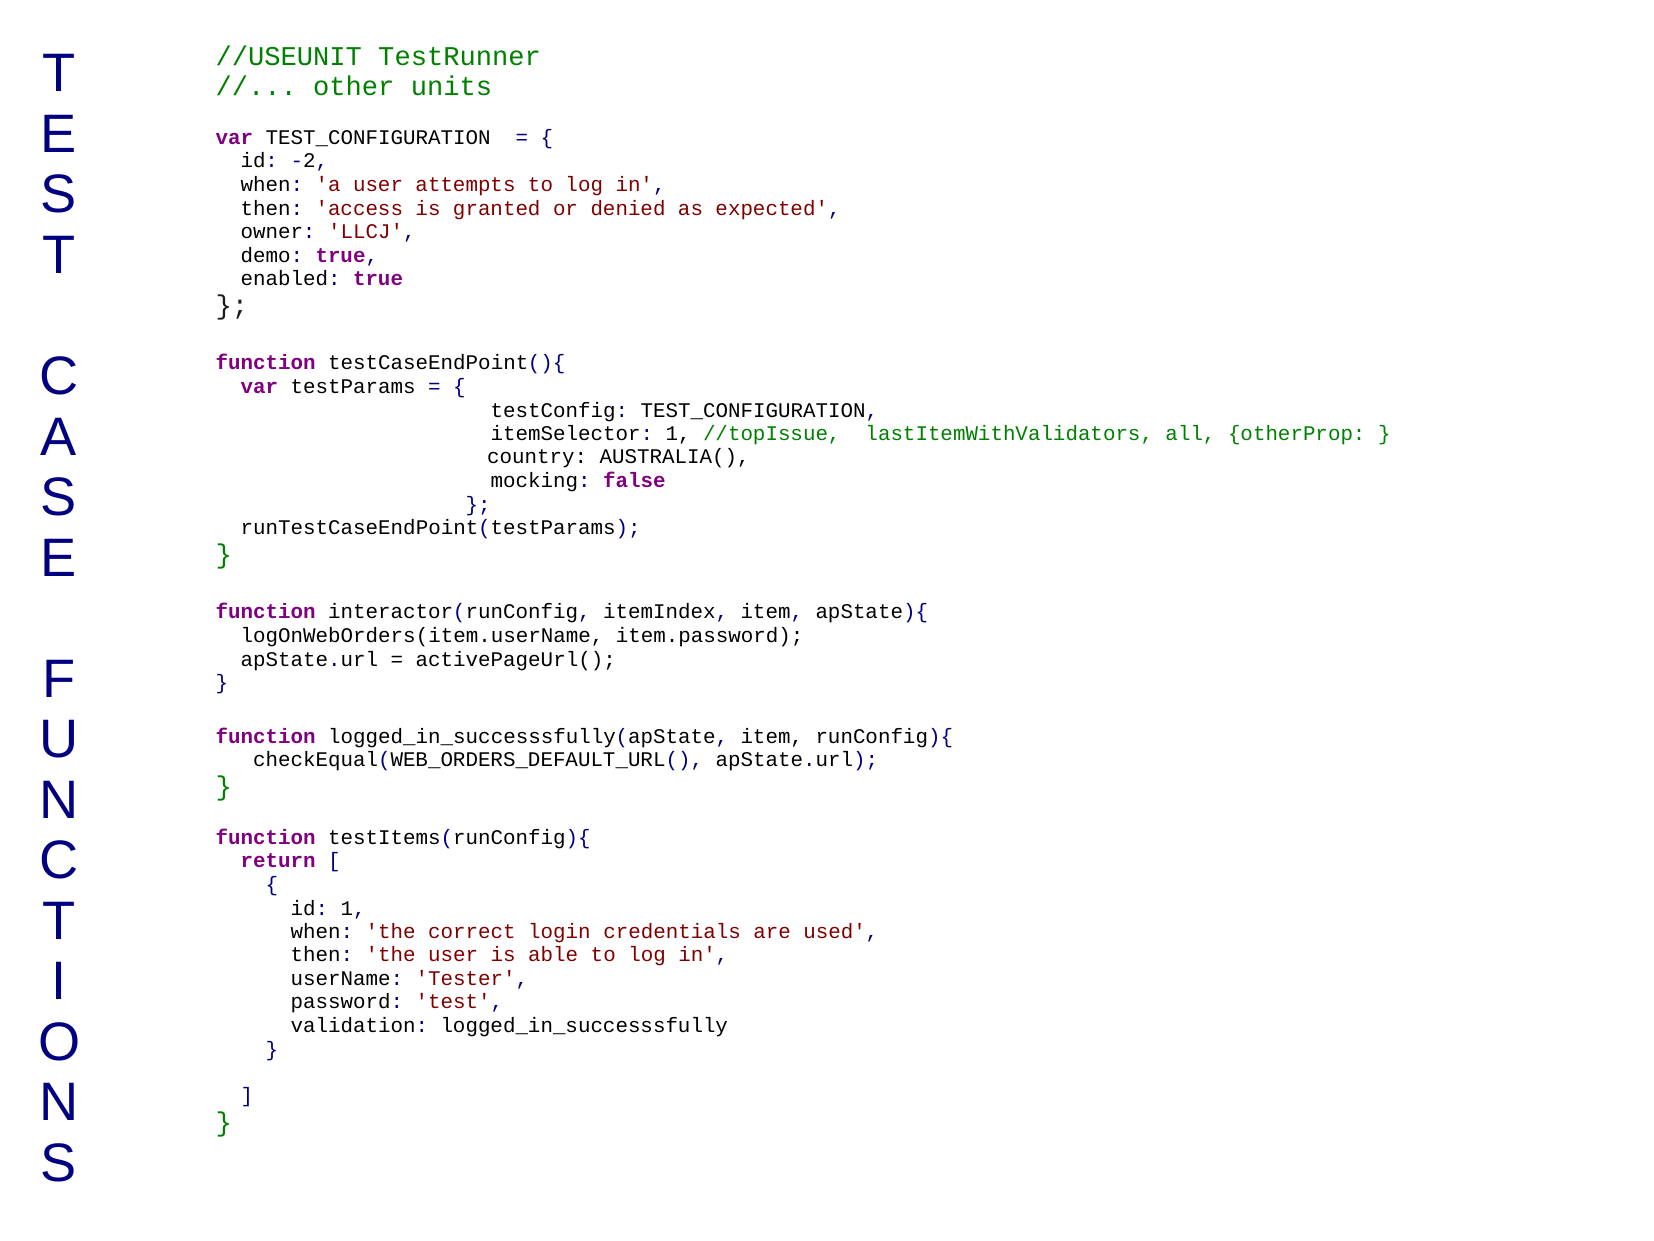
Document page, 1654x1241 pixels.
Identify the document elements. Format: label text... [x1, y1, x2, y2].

text_box //USEUNIT TestRunner //... other units var TEST_CONFIGURATION = { id: -2, when: 'a user attempts to log in', then: 'access is granted or denied as expected', owner: 'LLCJ', demo: true, enabled: true }; function testCaseEndPoint(){ var testParams = { testConfig: TEST_CONFIGURATION, itemSelector: 1, //topIssue, lastItemWithValidators, all, {otherProp: } country: AUSTRALIA(), mocking: false }; runTestCaseEndPoint(testParams); } function interactor(runConfig, itemIndex, item, apState){ logOnWebOrders(item.userName, item.password); apState.url = activePageUrl(); } function logged_in_successsfully(apState, item, runConfig){ checkEqual(WEB_ORDERS_DEFAULT_URL(), apState.url); } function testItems(runConfig){ return [ { id: 1, when: 'the correct login credentials are used', then: 'the user is able to log in', userName: 'Tester', password: 'test', validation: logged_in_successsfully } ] } [200, 35, 1465, 1183]
text_box TEST CASE FUNCTIONS [23, 35, 95, 1201]
